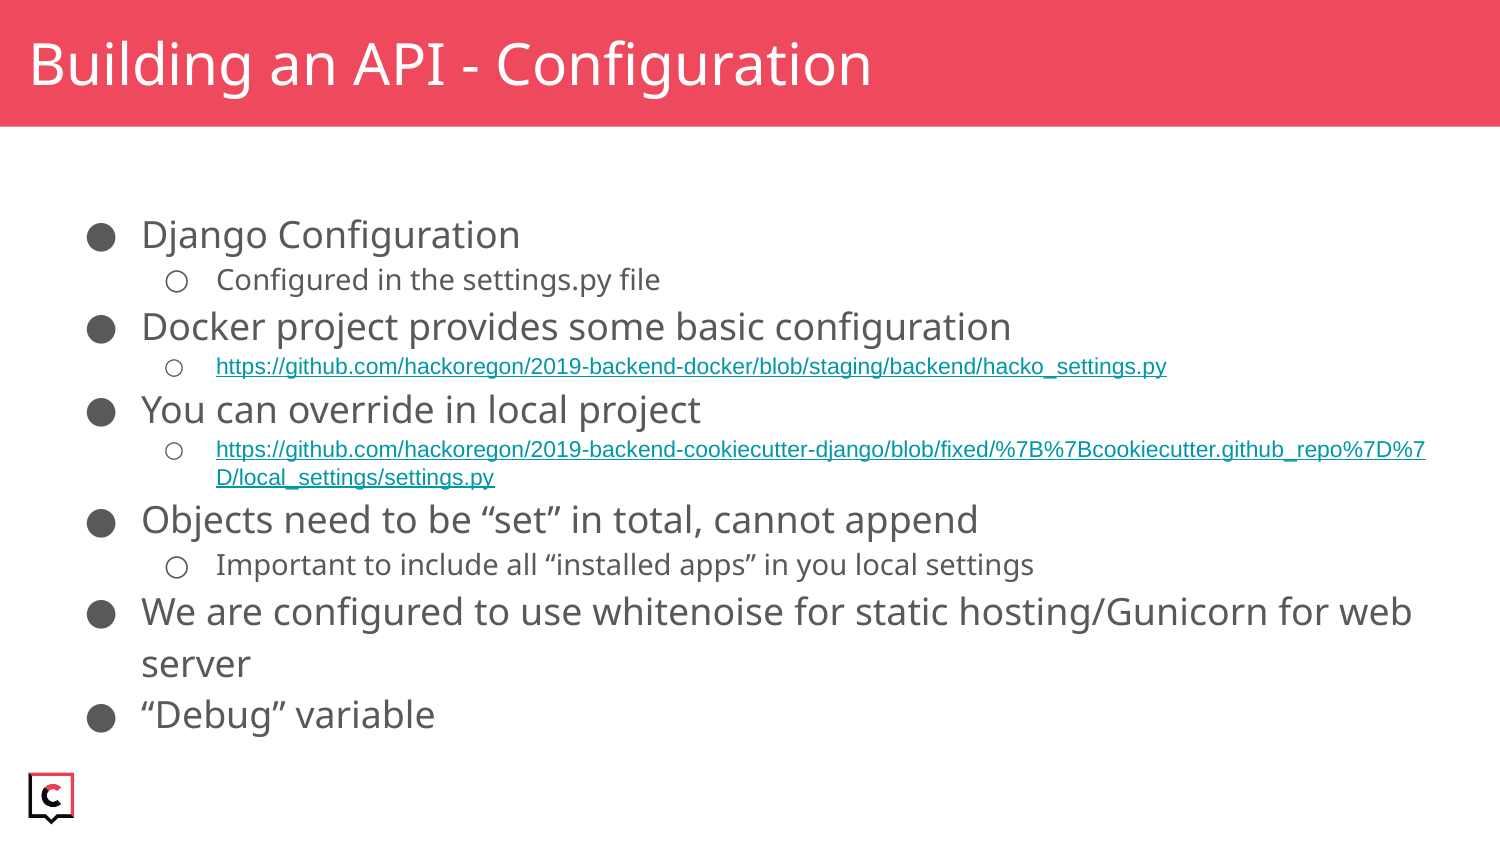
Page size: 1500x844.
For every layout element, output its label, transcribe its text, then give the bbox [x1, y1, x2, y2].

picture [19, 764, 82, 830]
list Django Configuration Configured in the settings.py file Docker project provides some basic configuration https://github.com/hackoregon/2019-backend-docker/blob/staging/backend/hacko_settings.py You can override in local project https://github.com/hackoregon/2019-backend-cookiecutter-django/blob/fixed/%7B%7Bcookiecutter.github_repo%7D%7D/local_settings/settings.py Objects need to be “set” in total, cannot append Important to include all “installed apps” in you local settings We are configured to use whitenoise for static hosting/Gunicorn for web server “Debug” variable [51, 189, 1449, 750]
title Building an API - Configuration [13, 12, 1412, 107]
